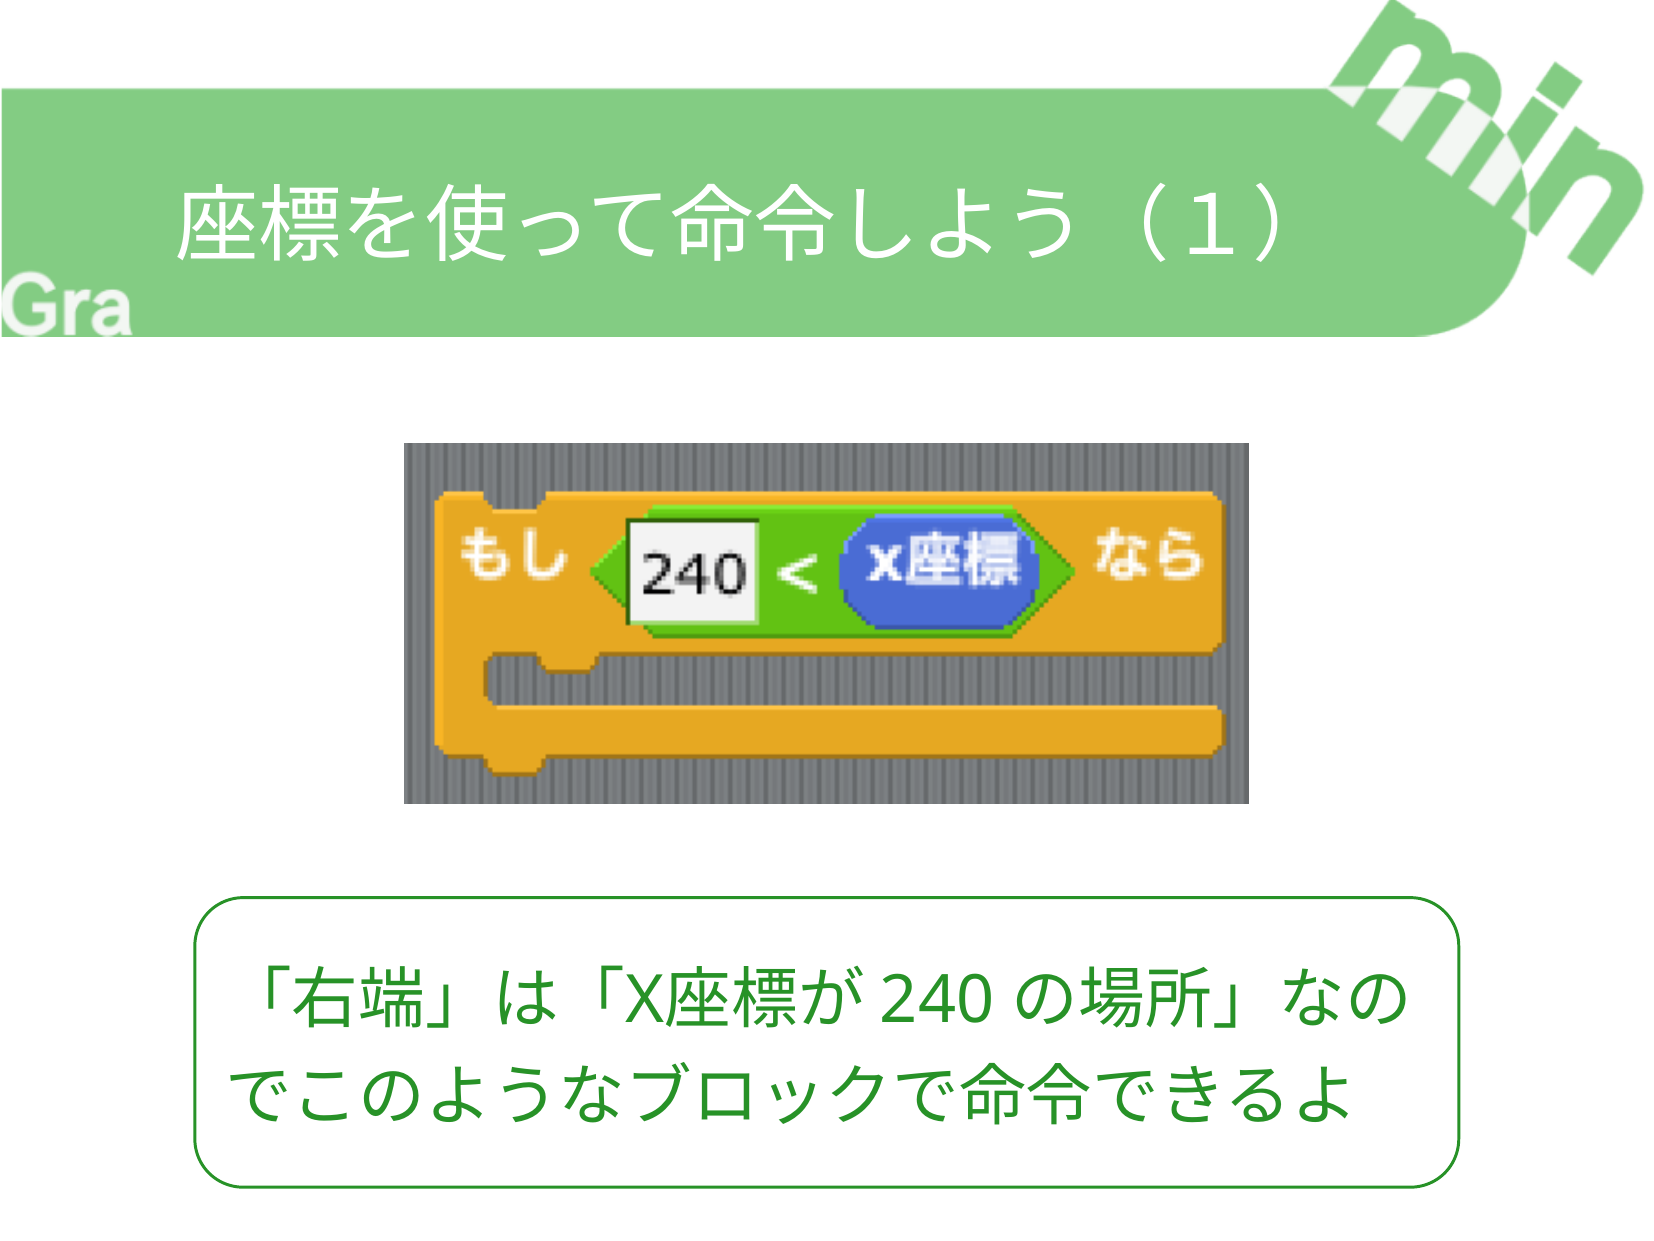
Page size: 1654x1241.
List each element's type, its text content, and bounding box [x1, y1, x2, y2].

text_box 「右端」は「X座標が 240 の場所」なのでこのようなブロックで命令できるよ [194, 897, 1459, 1188]
picture [404, 443, 1249, 804]
title 座標を使って命令しよう（１） [11, 113, 1501, 324]
picture [1, 0, 1654, 337]
